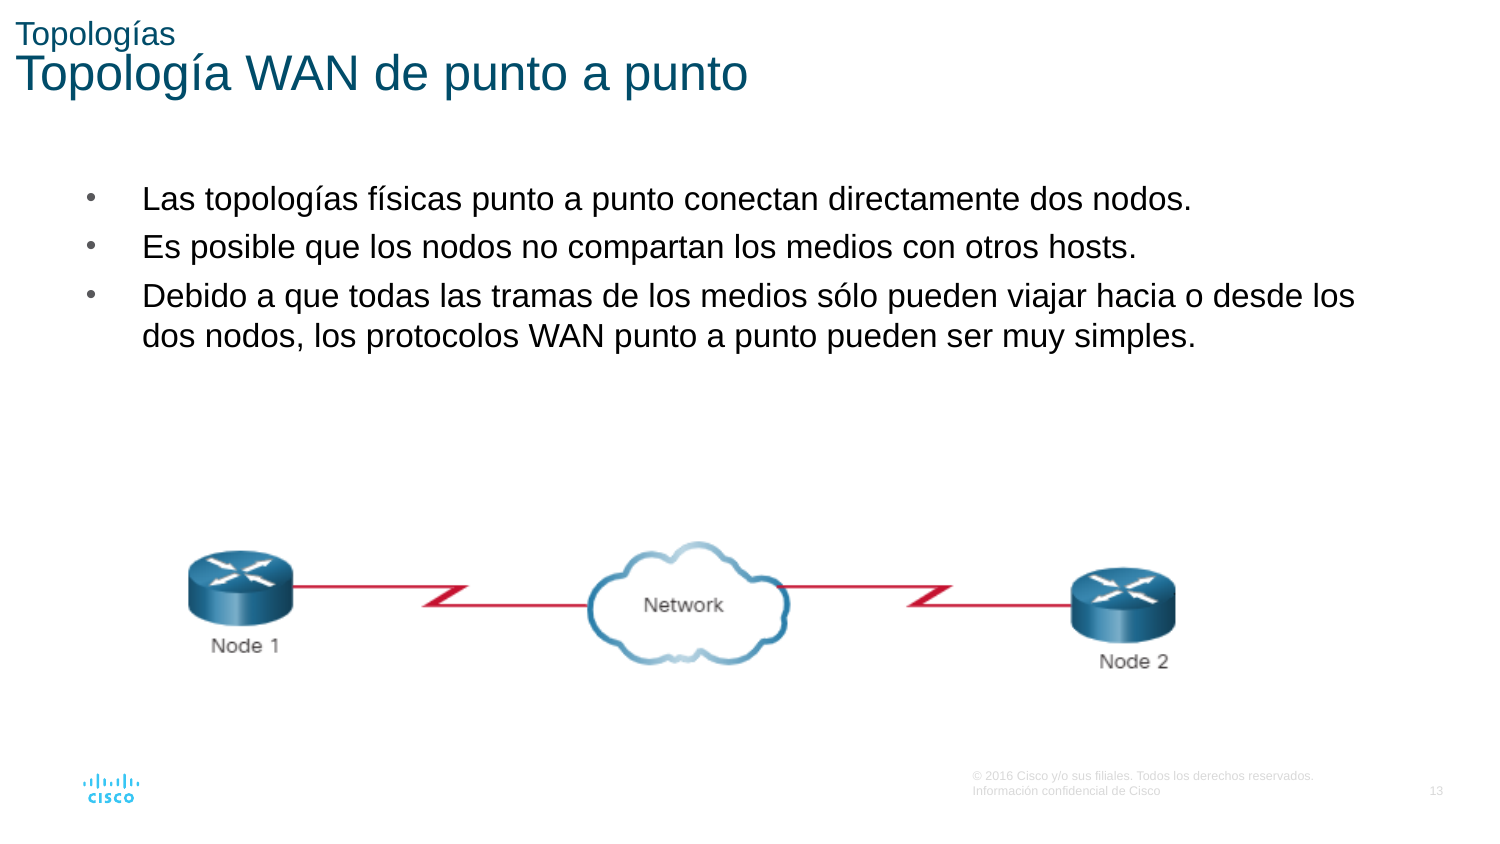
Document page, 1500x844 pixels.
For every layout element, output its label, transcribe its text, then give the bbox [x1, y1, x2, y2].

picture [137, 471, 1232, 733]
list Las topologías físicas punto a punto conectan directamente dos nodos. Es posible que los nodos no compartan los medios con otros hosts. Debido a que todas las tramas de los medios sólo pueden viajar hacia o desde los dos nodos, los protocolos WAN punto a punto pueden ser muy simples. [70, 169, 1430, 422]
title Topologías Topología WAN de punto a punto [0, 0, 1369, 121]
